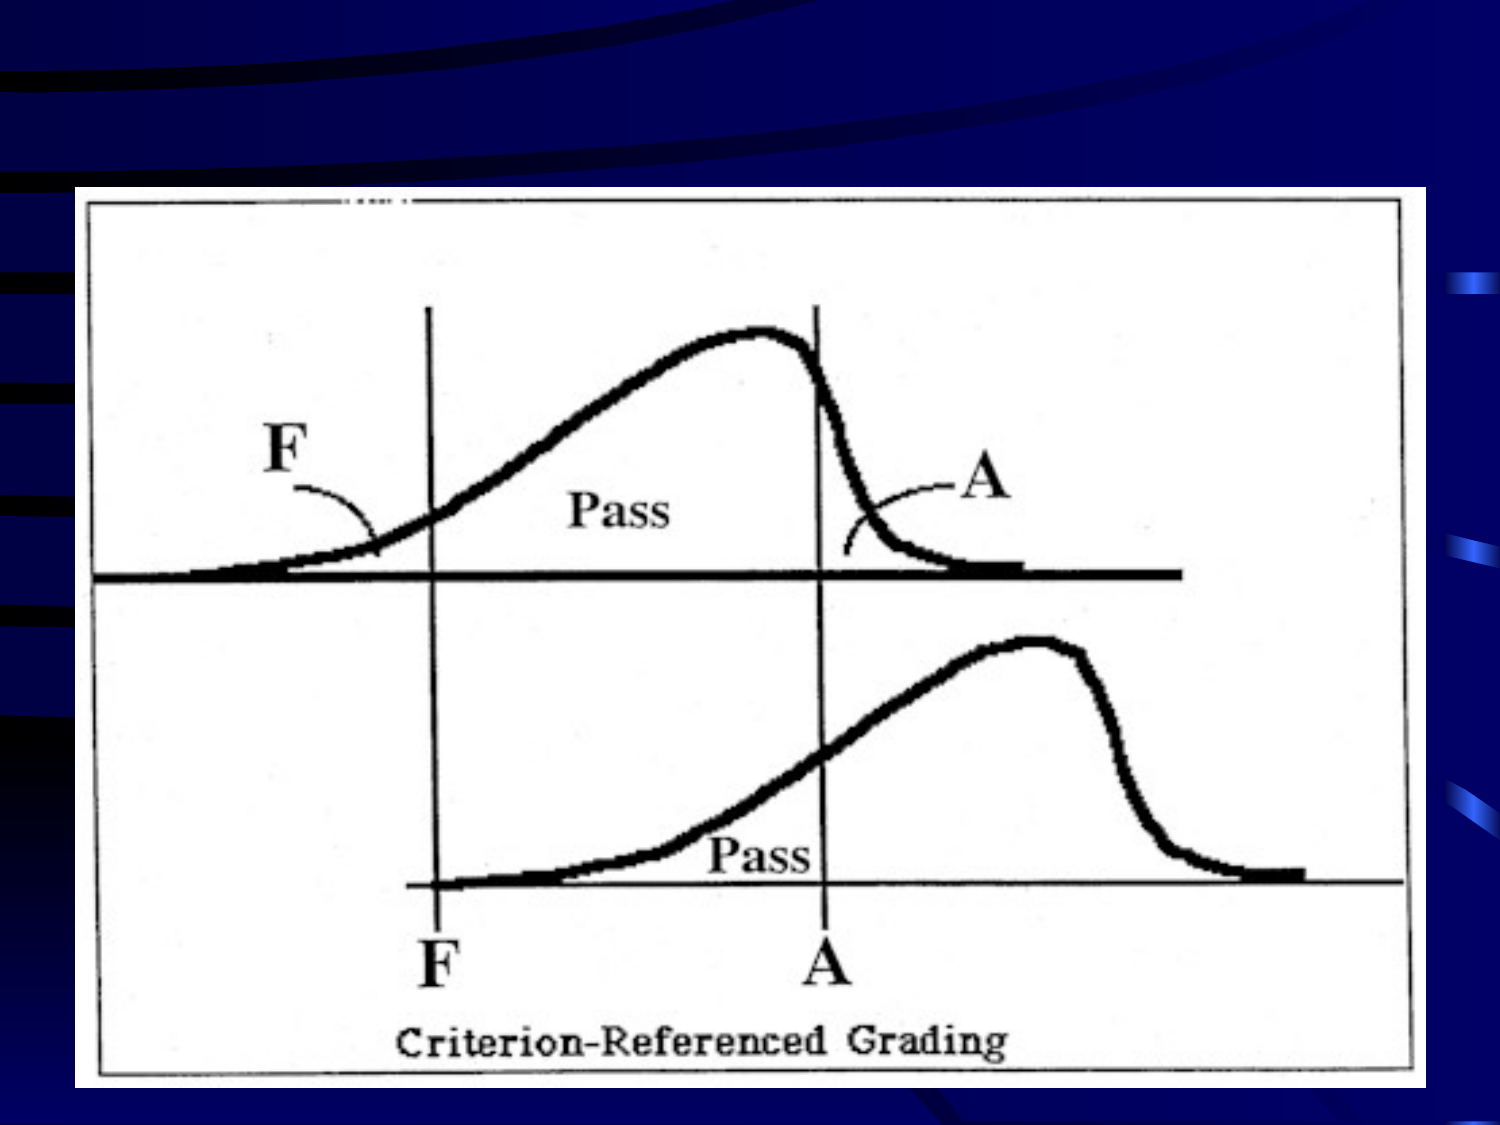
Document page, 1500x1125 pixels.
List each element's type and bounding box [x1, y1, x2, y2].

picture [75, 187, 1426, 1088]
